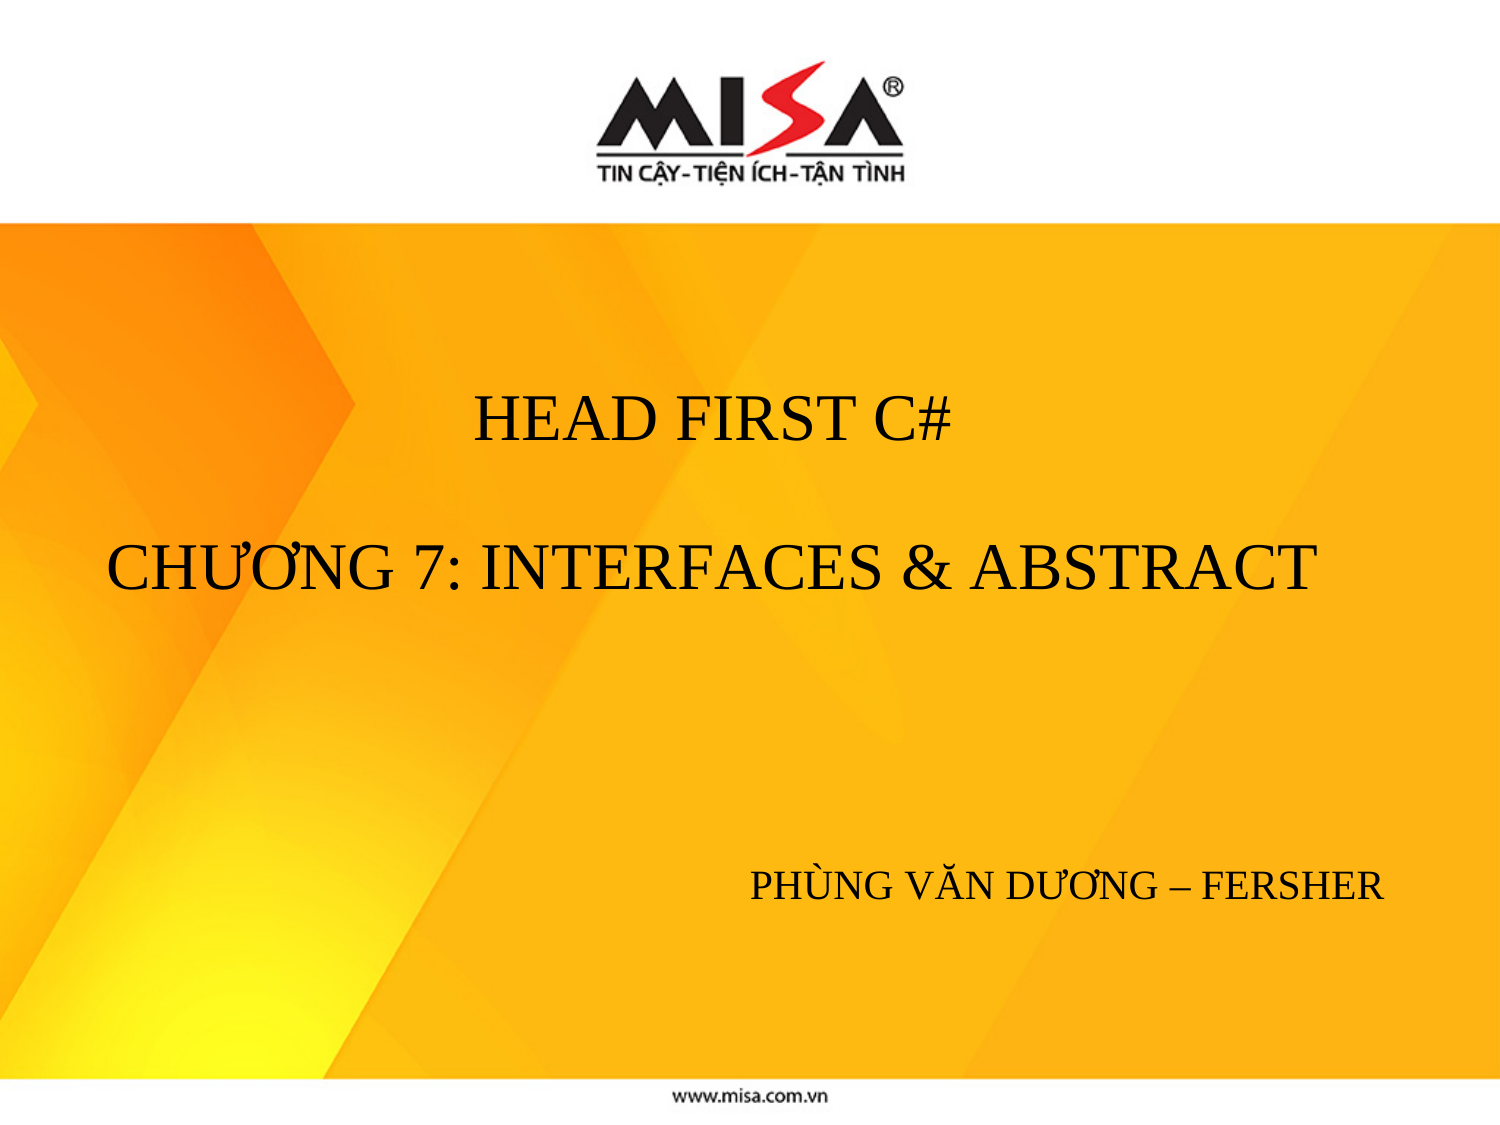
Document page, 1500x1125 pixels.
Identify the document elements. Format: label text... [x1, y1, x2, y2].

text_box PHÙNG VĂN DƯƠNG – FERSHER [1351, 855, 1410, 920]
picture [0, 0, 1500, 1125]
subtitle HEAD FIRST C# CHƯƠNG 7: INTERFACES & ABSTRACT [75, 0, 1351, 1081]
